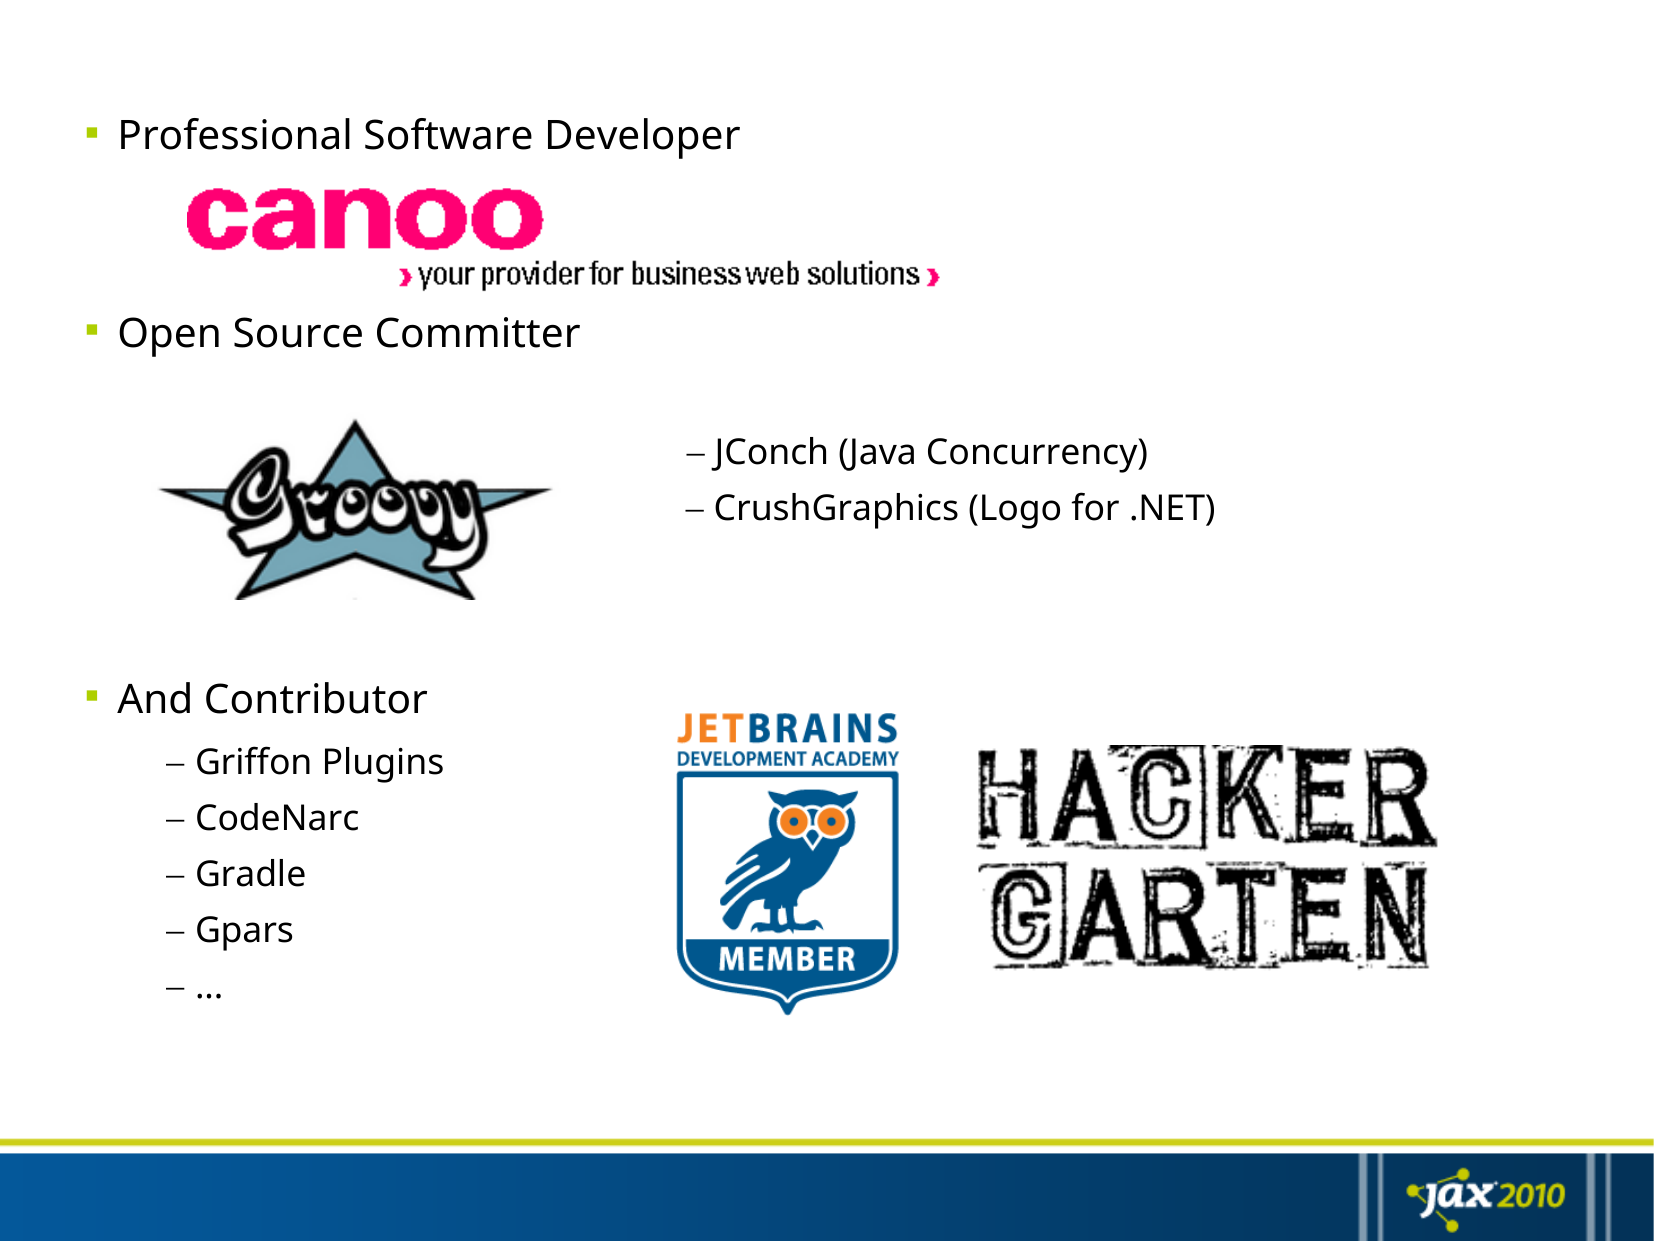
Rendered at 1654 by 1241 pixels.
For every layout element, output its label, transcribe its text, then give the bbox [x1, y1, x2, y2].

picture [0, 0, 1654, 1241]
list Professional Software Developer Open Source Committer JConch (Java Concurrency) CrushGraphics (Logo for .NET) And Contributor Griffon Plugins CodeNarc Gradle Gpars ... [75, 110, 1564, 1013]
